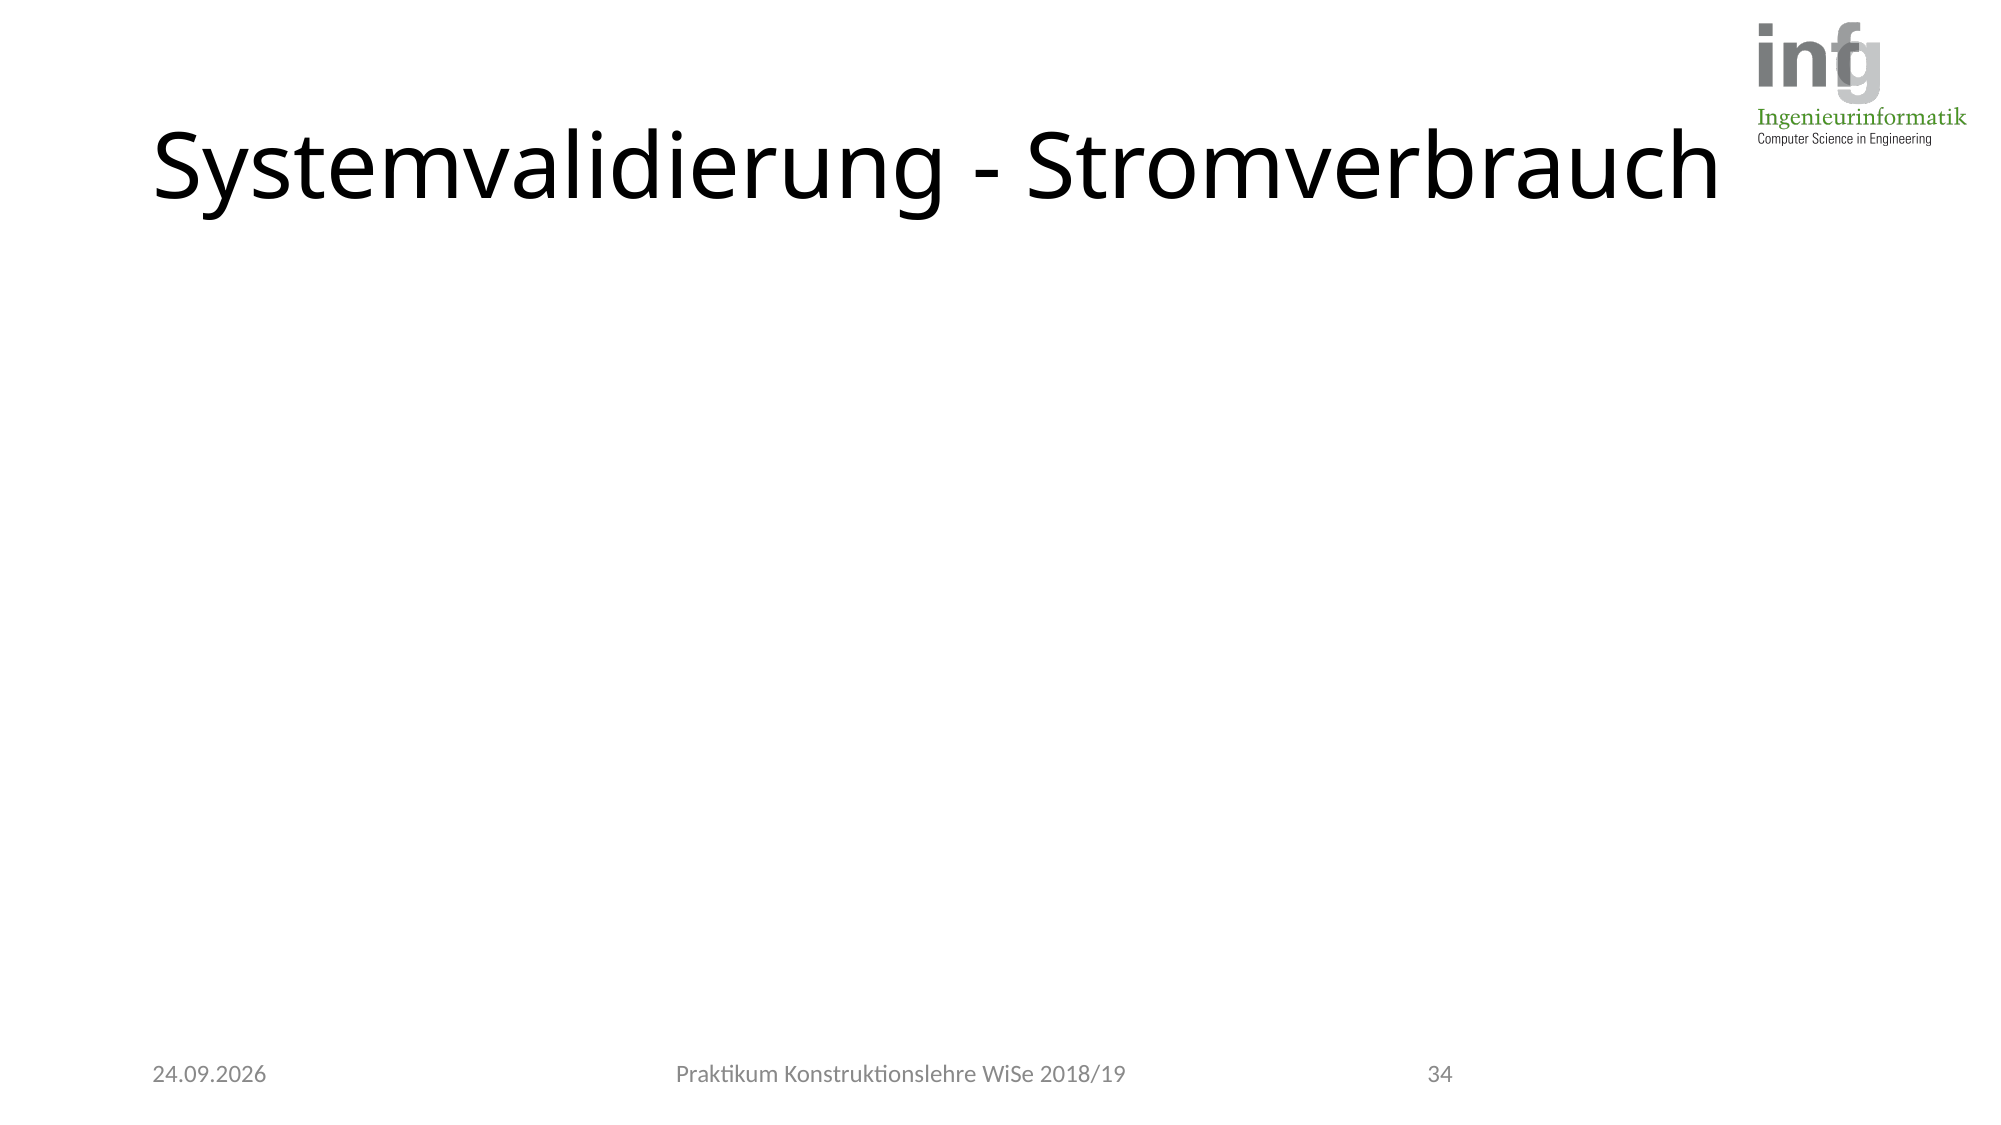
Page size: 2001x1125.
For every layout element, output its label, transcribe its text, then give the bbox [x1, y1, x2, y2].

text_box Praktikum Konstruktionslehre WiSe 2018/19 [403, 1042, 1400, 1103]
text_box 34 [1412, 1042, 1863, 1103]
text_box 10.01.2019 [137, 1042, 403, 1103]
title Systemvalidierung - Stromverbrauch [137, 59, 1863, 278]
